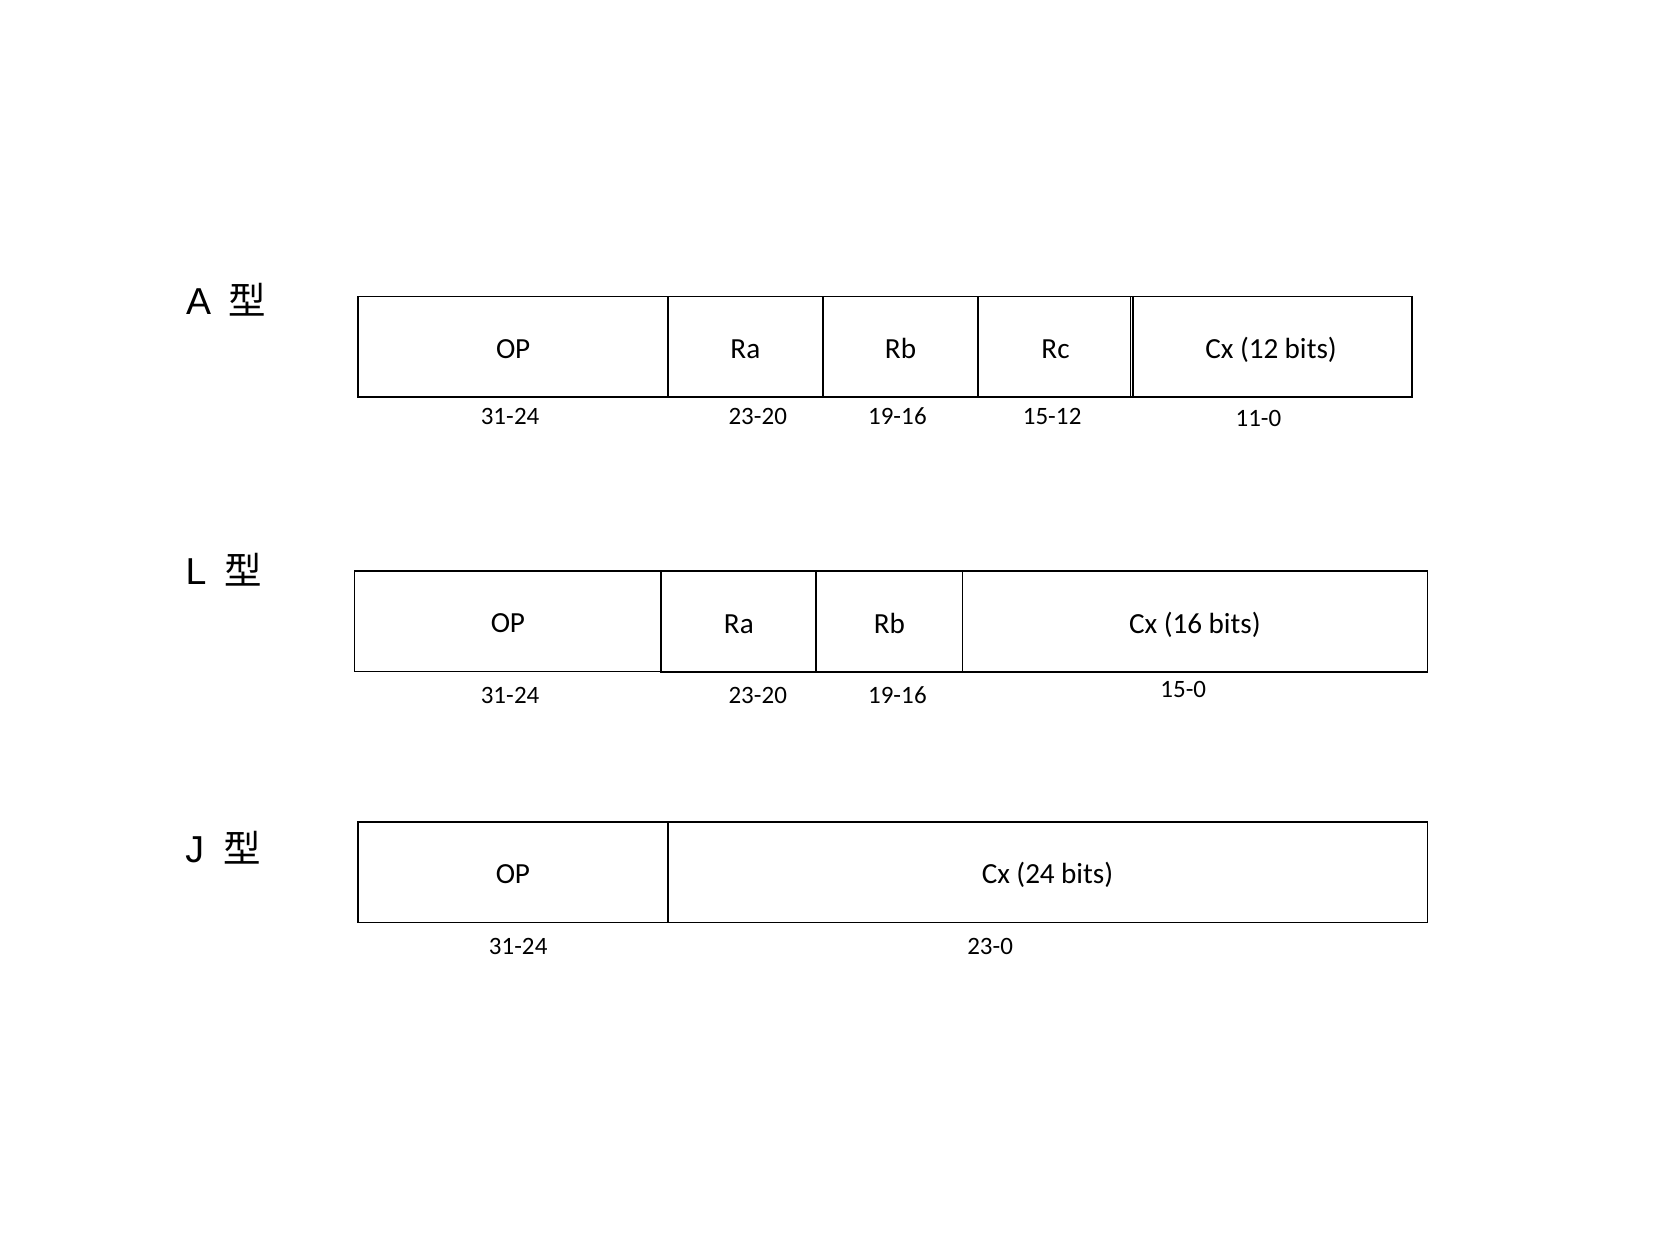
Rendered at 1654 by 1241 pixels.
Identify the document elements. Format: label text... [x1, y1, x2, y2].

text_box OP [358, 296, 668, 398]
text_box 31-24 [466, 671, 555, 717]
text_box OP [357, 821, 668, 923]
text_box 23-0 [952, 922, 1029, 968]
text_box Rb [816, 570, 963, 672]
text_box Cx (16 bits) [963, 570, 1428, 672]
text_box 15-0 [1145, 664, 1222, 711]
text_box 11-0 [1220, 398, 1297, 439]
text_box Rc [978, 296, 1130, 398]
text_box 23-20 [713, 391, 803, 438]
text_box 31-24 [466, 391, 555, 438]
text_box Cx (12 bits) [1130, 296, 1412, 398]
text_box 19-16 [853, 391, 942, 438]
text_box Ra [662, 570, 816, 672]
text_box Rb [822, 296, 978, 398]
text_box OP [354, 570, 662, 672]
text_box Cx (24 bits) [668, 821, 1428, 923]
text_box 31-24 [474, 922, 563, 968]
text_box Ra [668, 296, 822, 398]
text_box 23-20 [713, 671, 803, 717]
text_box L 型 [157, 538, 277, 600]
text_box A 型 [158, 269, 282, 330]
text_box 19-16 [853, 671, 942, 717]
text_box J 型 [157, 817, 277, 879]
text_box 15-12 [1008, 391, 1097, 438]
